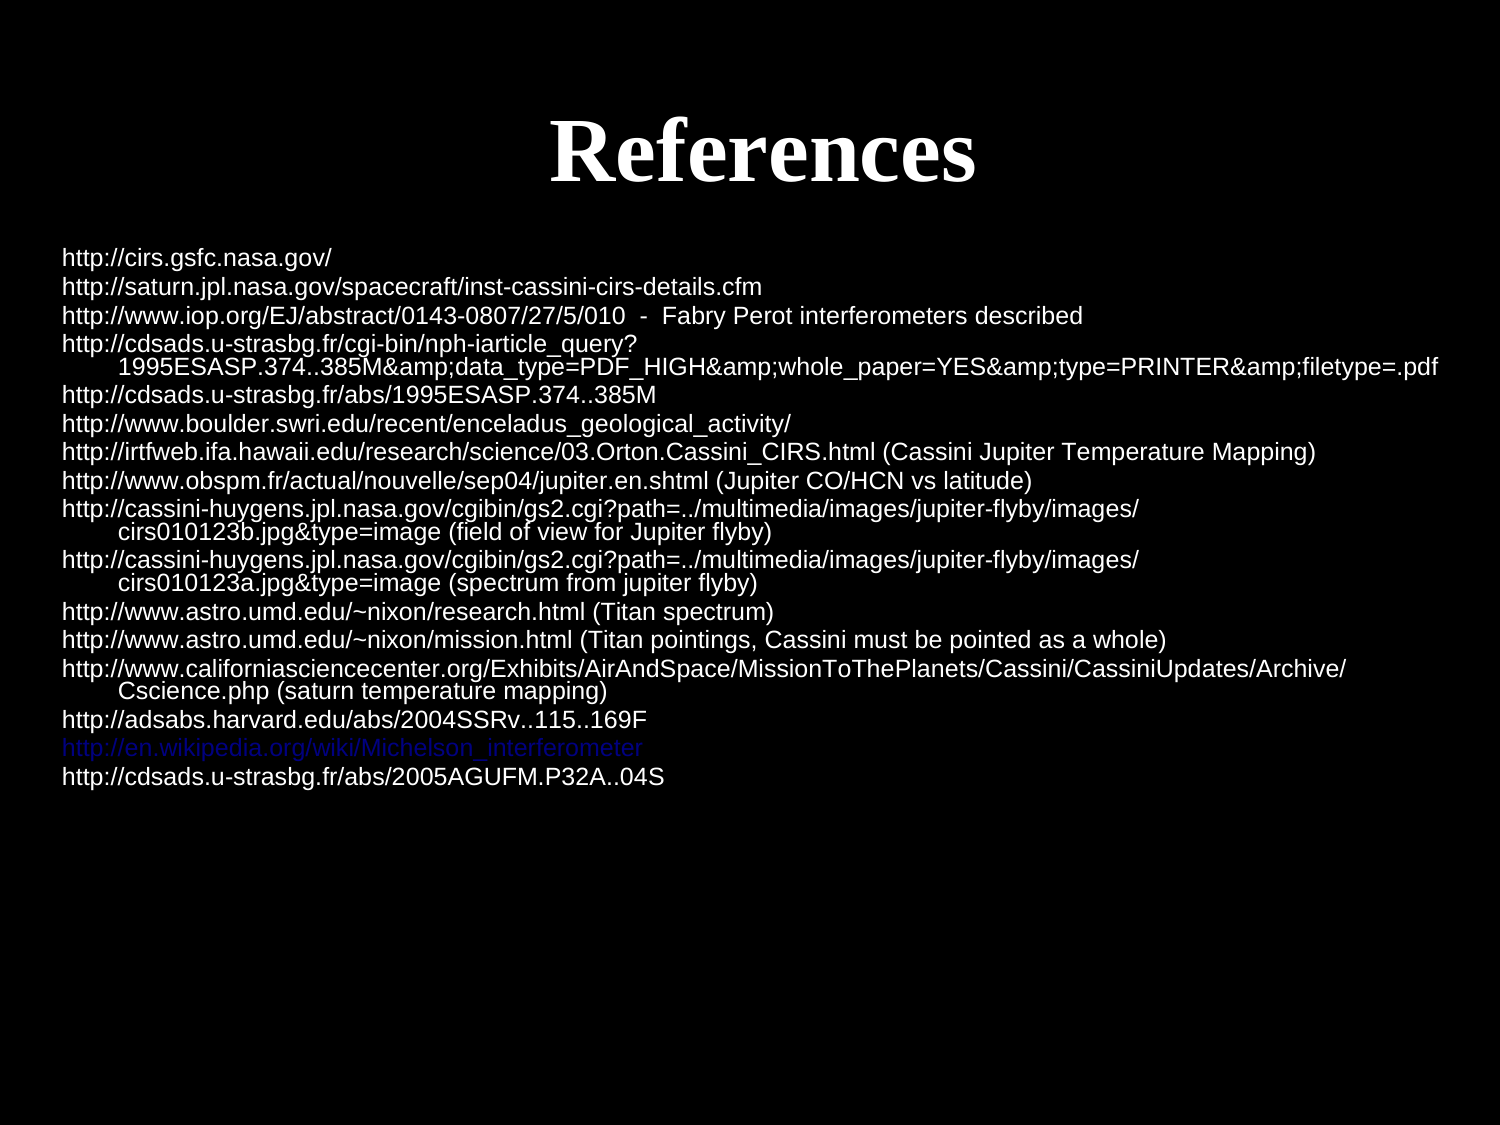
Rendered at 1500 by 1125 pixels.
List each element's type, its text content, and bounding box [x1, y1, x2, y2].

title References [76, 66, 1451, 241]
list http://cirs.gsfc.nasa.gov/ http://saturn.jpl.nasa.gov/spacecraft/inst-cassini-cirs-details.cfm http://www.iop.org/EJ/abstract/0143-0807/27/5/010 - Fabry Perot interferometers described http://cdsads.u-strasbg.fr/cgi-bin/nph-iarticle_query?1995ESASP.374..385M&amp;data_type=PDF_HIGH&amp;whole_paper=YES&amp;type=PRINTER&amp;filetype=.pdf http://cdsads.u-strasbg.fr/abs/1995ESASP.374..385M http://www.boulder.swri.edu/recent/enceladus_geological_activity/ http://irtfweb.ifa.hawaii.edu/research/science/03.Orton.Cassini_CIRS.html (Cassini Jupiter Temperature Mapping) http://www.obspm.fr/actual/nouvelle/sep04/jupiter.en.shtml (Jupiter CO/HCN vs latitude) http://cassini-huygens.jpl.nasa.gov/cgibin/gs2.cgi?path=../multimedia/images/jupiter-flyby/images/cirs010123b.jpg&type=image (field of view for Jupiter flyby) http://cassini-huygens.jpl.nasa.gov/cgibin/gs2.cgi?path=../multimedia/images/jupiter-flyby/images/cirs010123a.jpg&type=image (spectrum from jupiter flyby) http://www.astro.umd.edu/~nixon/research.html (Titan spectrum) http://www.astro.umd.edu/~nixon/mission.html (Titan pointings, Cassini must be pointed as a whole) http://www.californiasciencecenter.org/Exhibits/AirAndSpace/MissionToThePlanets/Cassini/CassiniUpdates/Archive/Cscience.php (saturn temperature mapping) http://adsabs.harvard.edu/abs/2004SSRv..115..169F http://en.wikipedia.org/wiki/Michelson_interferometer http://cdsads.u-strasbg.fr/abs/2005AGUFM.P32A..04S [46, 241, 1463, 1001]
